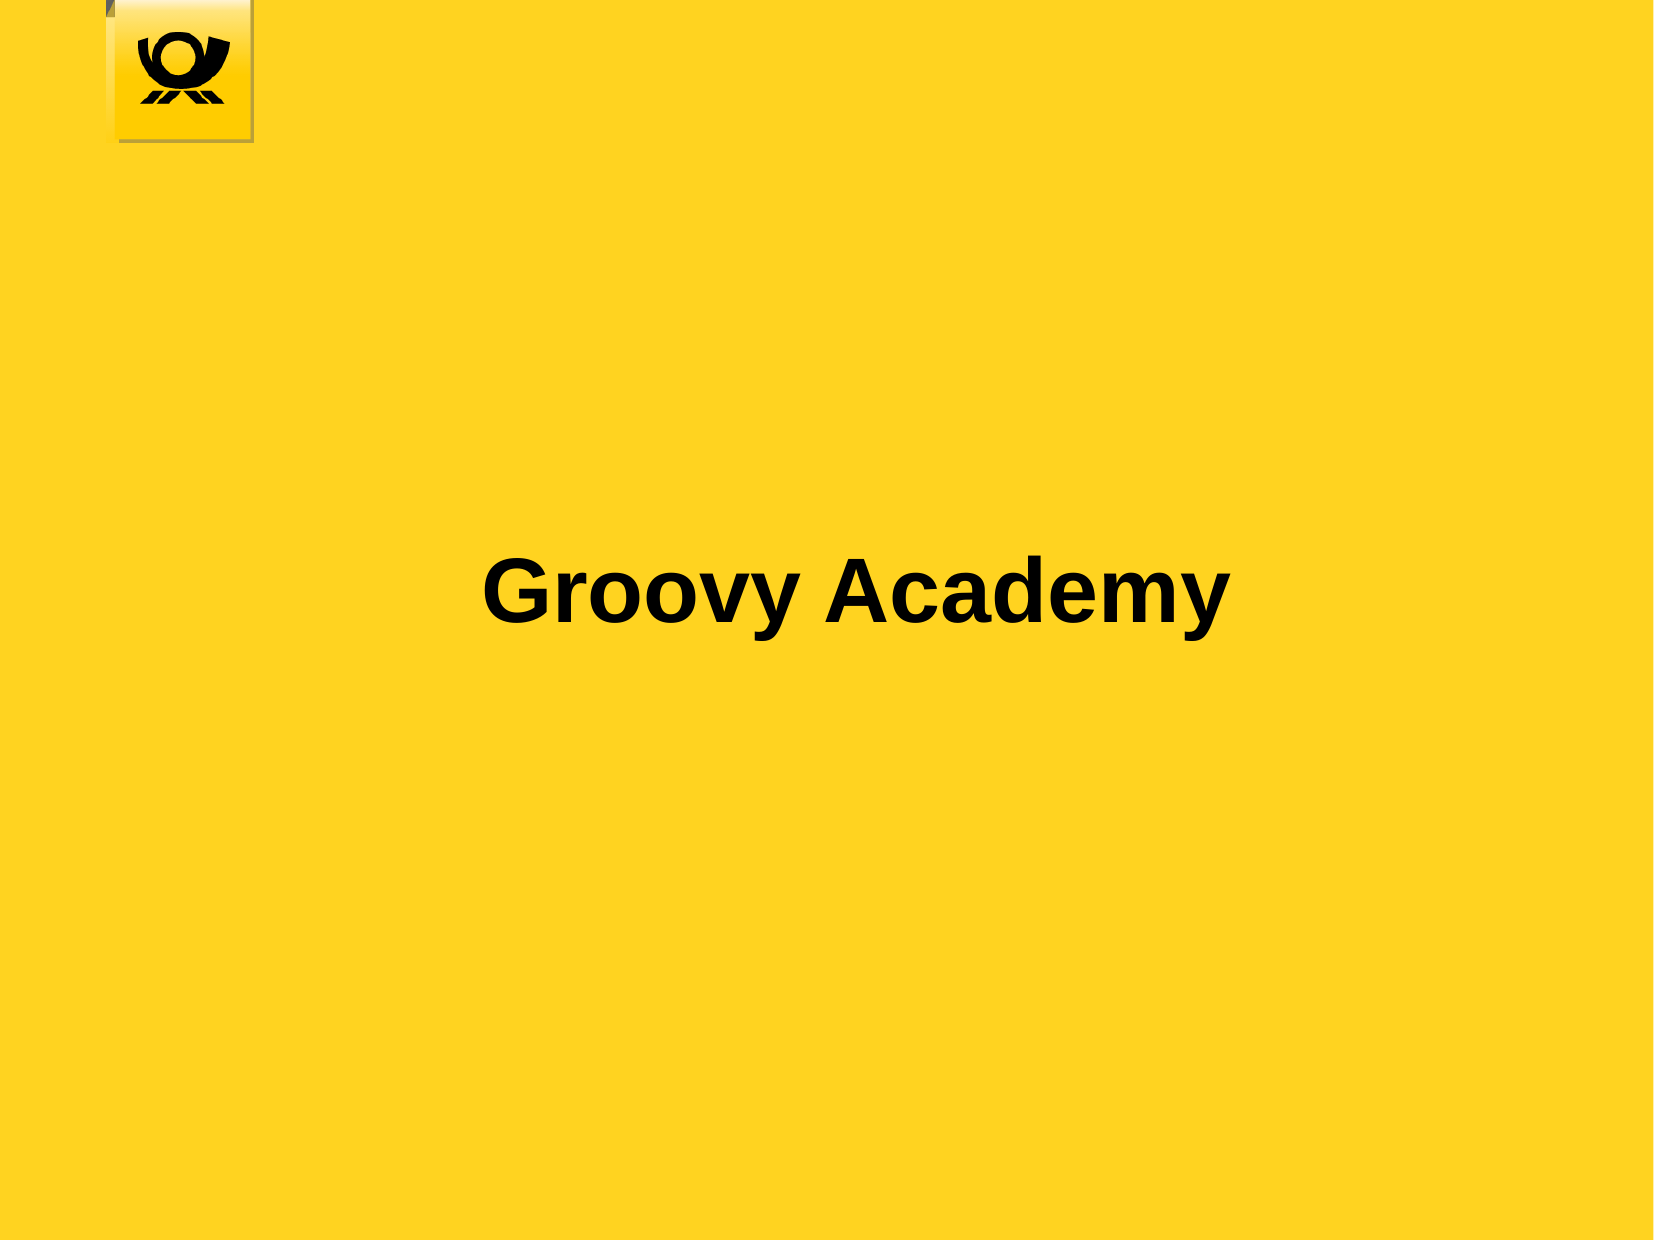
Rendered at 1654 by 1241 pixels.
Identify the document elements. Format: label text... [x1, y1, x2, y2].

picture [106, 0, 254, 143]
text_box Groovy Academy [448, 532, 1264, 650]
